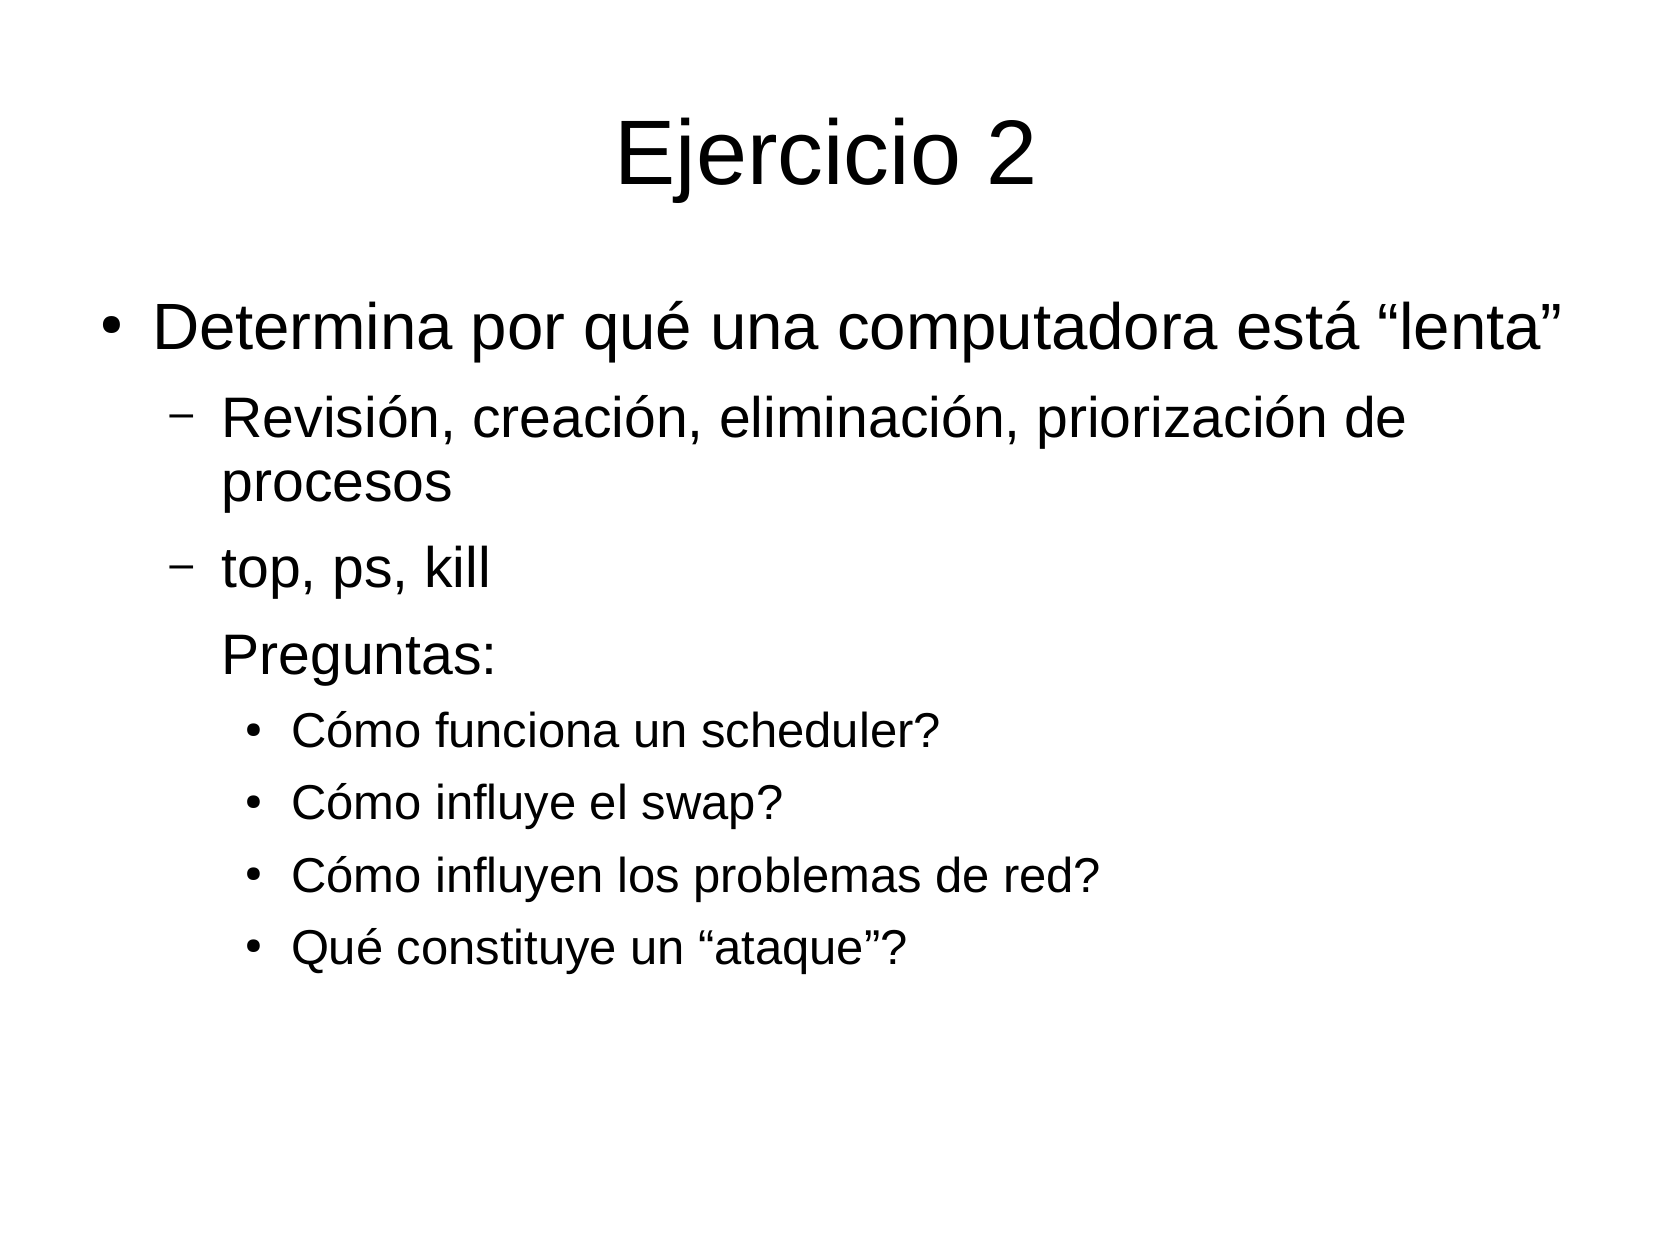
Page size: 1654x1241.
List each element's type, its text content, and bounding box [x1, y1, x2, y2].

title Ejercicio 2 [82, 49, 1571, 257]
list Determina por qué una computadora está “lenta” Revisión, creación, eliminación, priorización de procesos top, ps, kill Preguntas: Cómo funciona un scheduler? Cómo influye el swap? Cómo influyen los problemas de red? Qué constituye un “ataque”? [82, 290, 1571, 1010]
